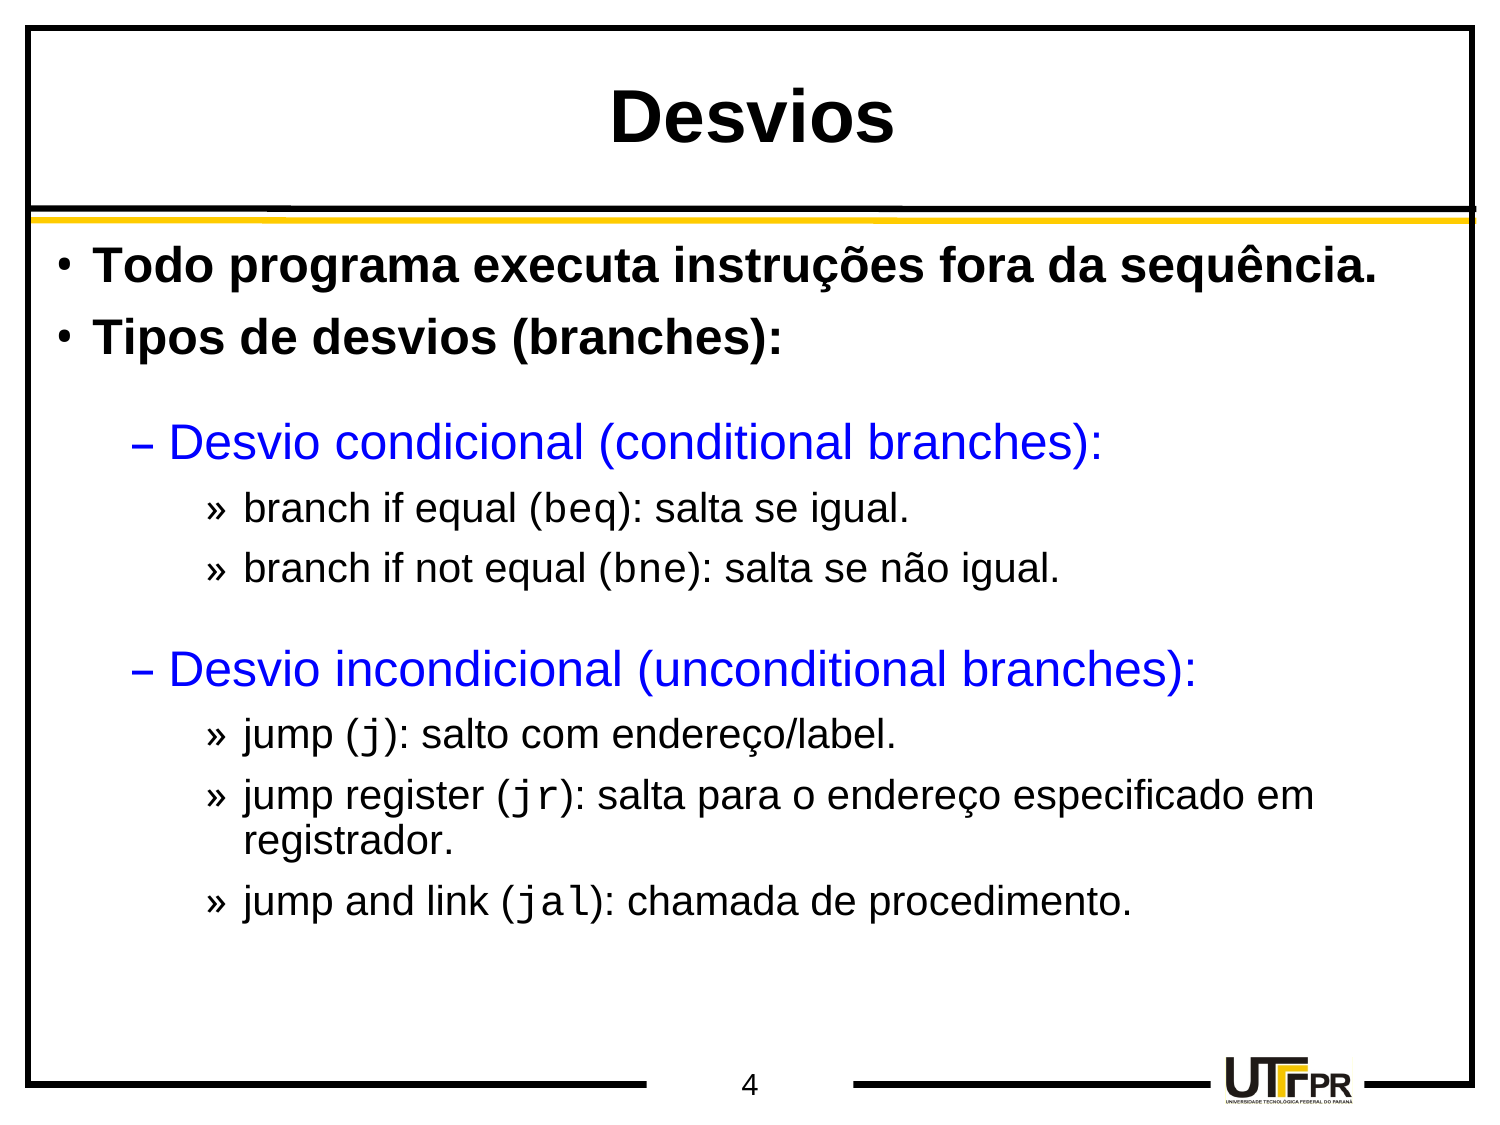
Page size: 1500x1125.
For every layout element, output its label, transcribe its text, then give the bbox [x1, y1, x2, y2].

title Desvios [29, 29, 1477, 207]
list Todo programa executa instruções fora da sequência. Tipos de desvios (branches): Desvio condicional (conditional branches): branch if equal (beq): salta se igual. branch if not equal (bne): salta se não igual. Desvio incondicional (unconditional branches): jump (j): salto com endereço/label. jump register (jr): salta para o endereço especificado em registrador. jump and link (jal): chamada de procedimento. [41, 231, 1447, 1034]
picture [1225, 1057, 1353, 1104]
